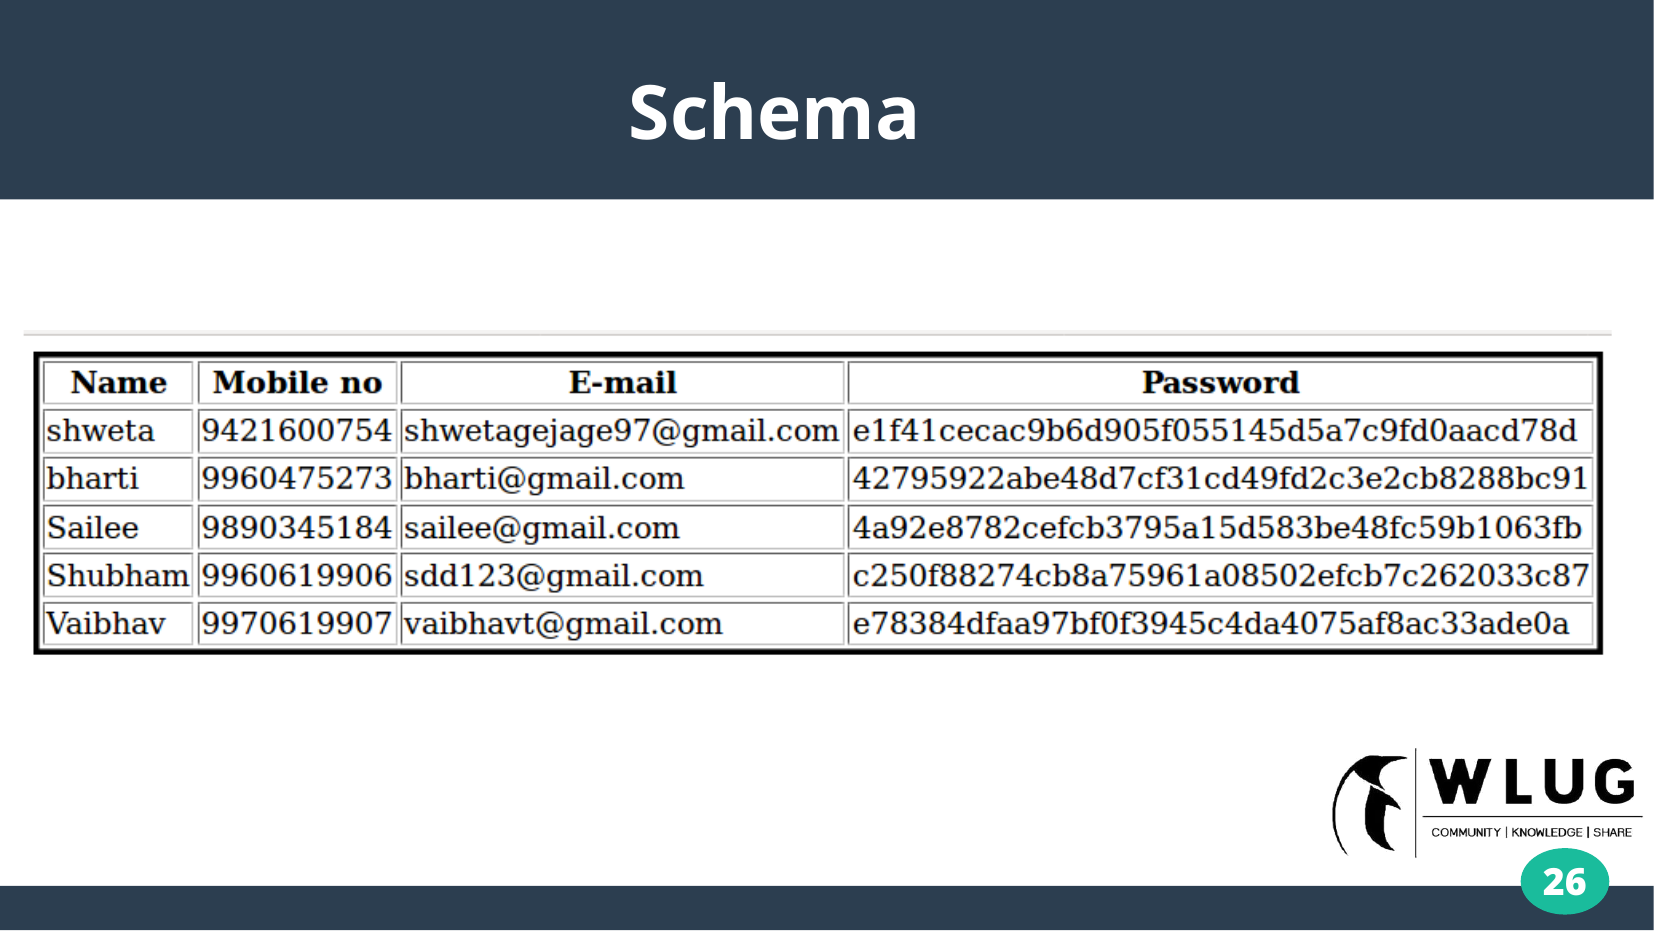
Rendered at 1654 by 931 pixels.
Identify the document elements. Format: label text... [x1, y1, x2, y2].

text_box Schema [614, 51, 976, 154]
picture [23, 330, 1612, 674]
picture [1311, 740, 1654, 863]
